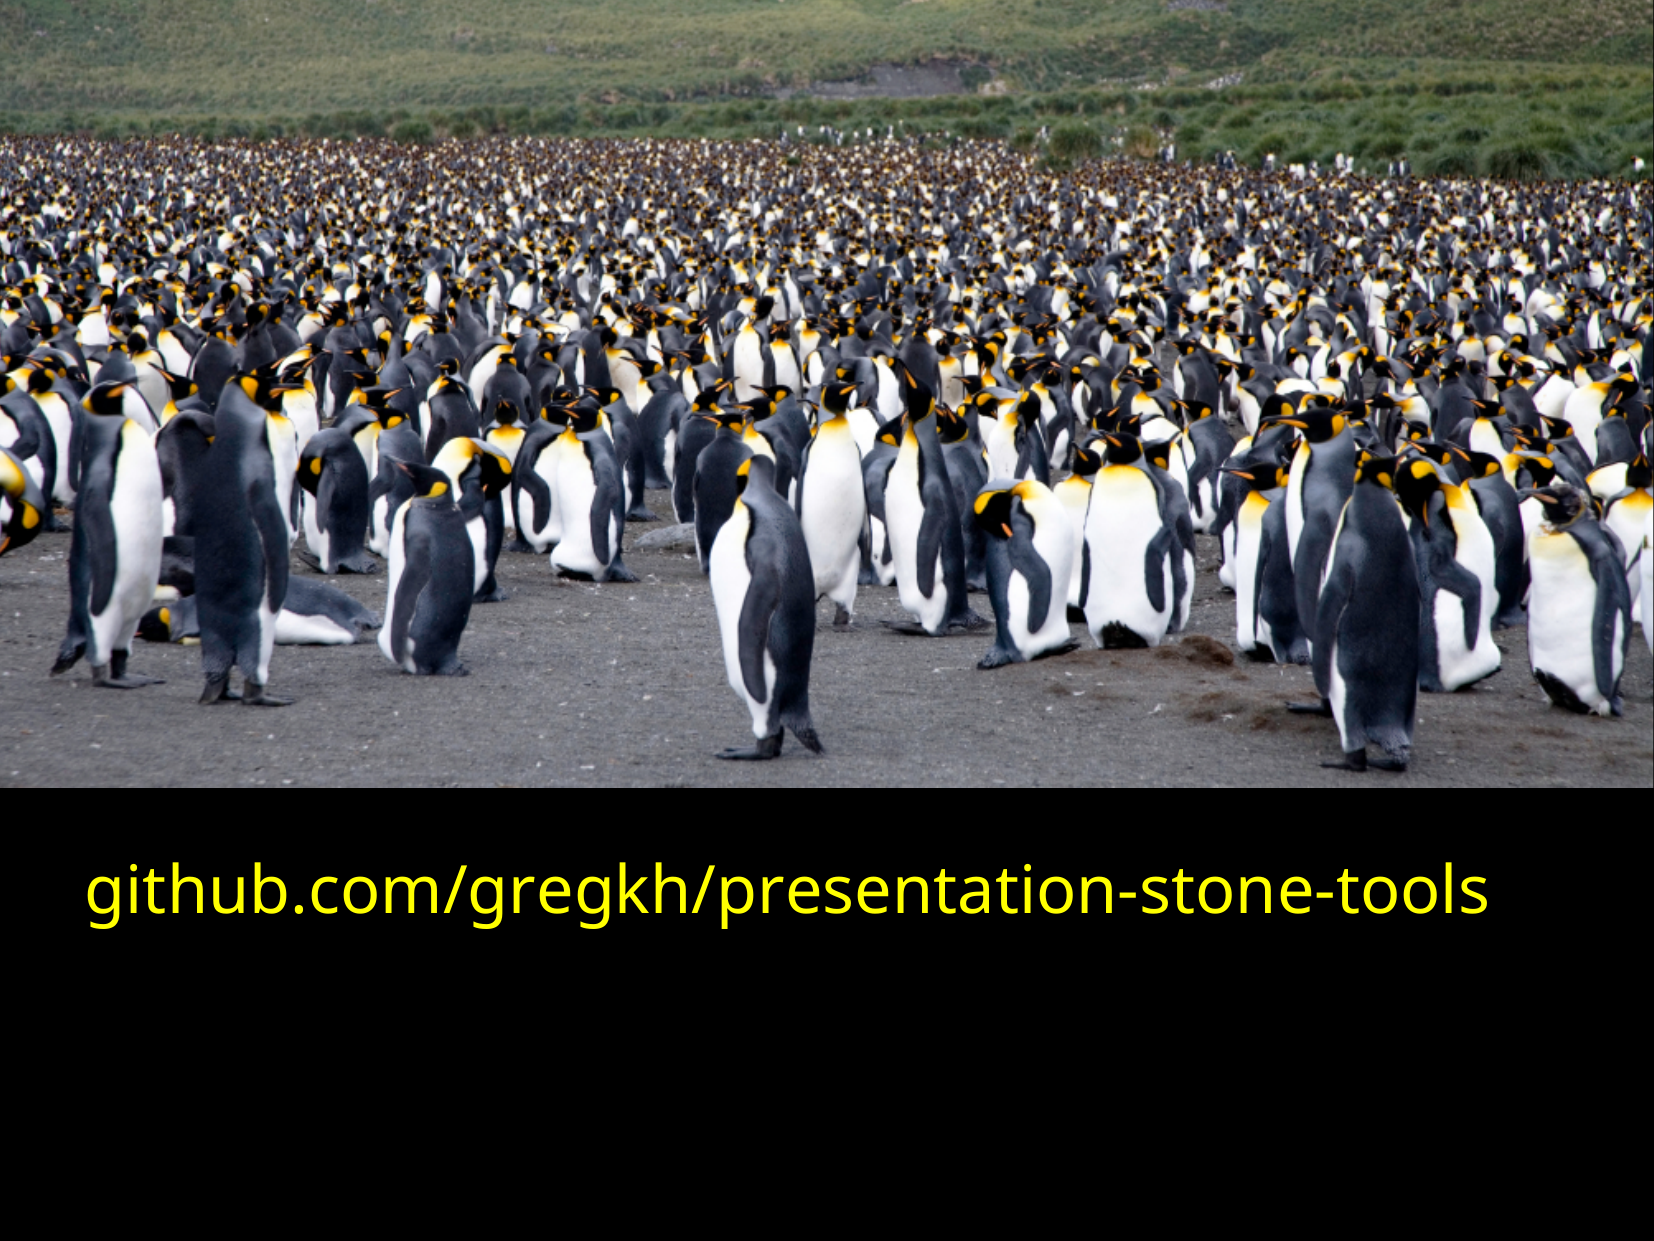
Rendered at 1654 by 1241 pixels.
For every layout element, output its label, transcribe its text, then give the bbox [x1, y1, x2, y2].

text_box [0, 788, 1654, 1241]
text_box github.com/gregkh/presentation-stone-tools [70, 835, 1584, 941]
picture [0, 0, 1654, 788]
